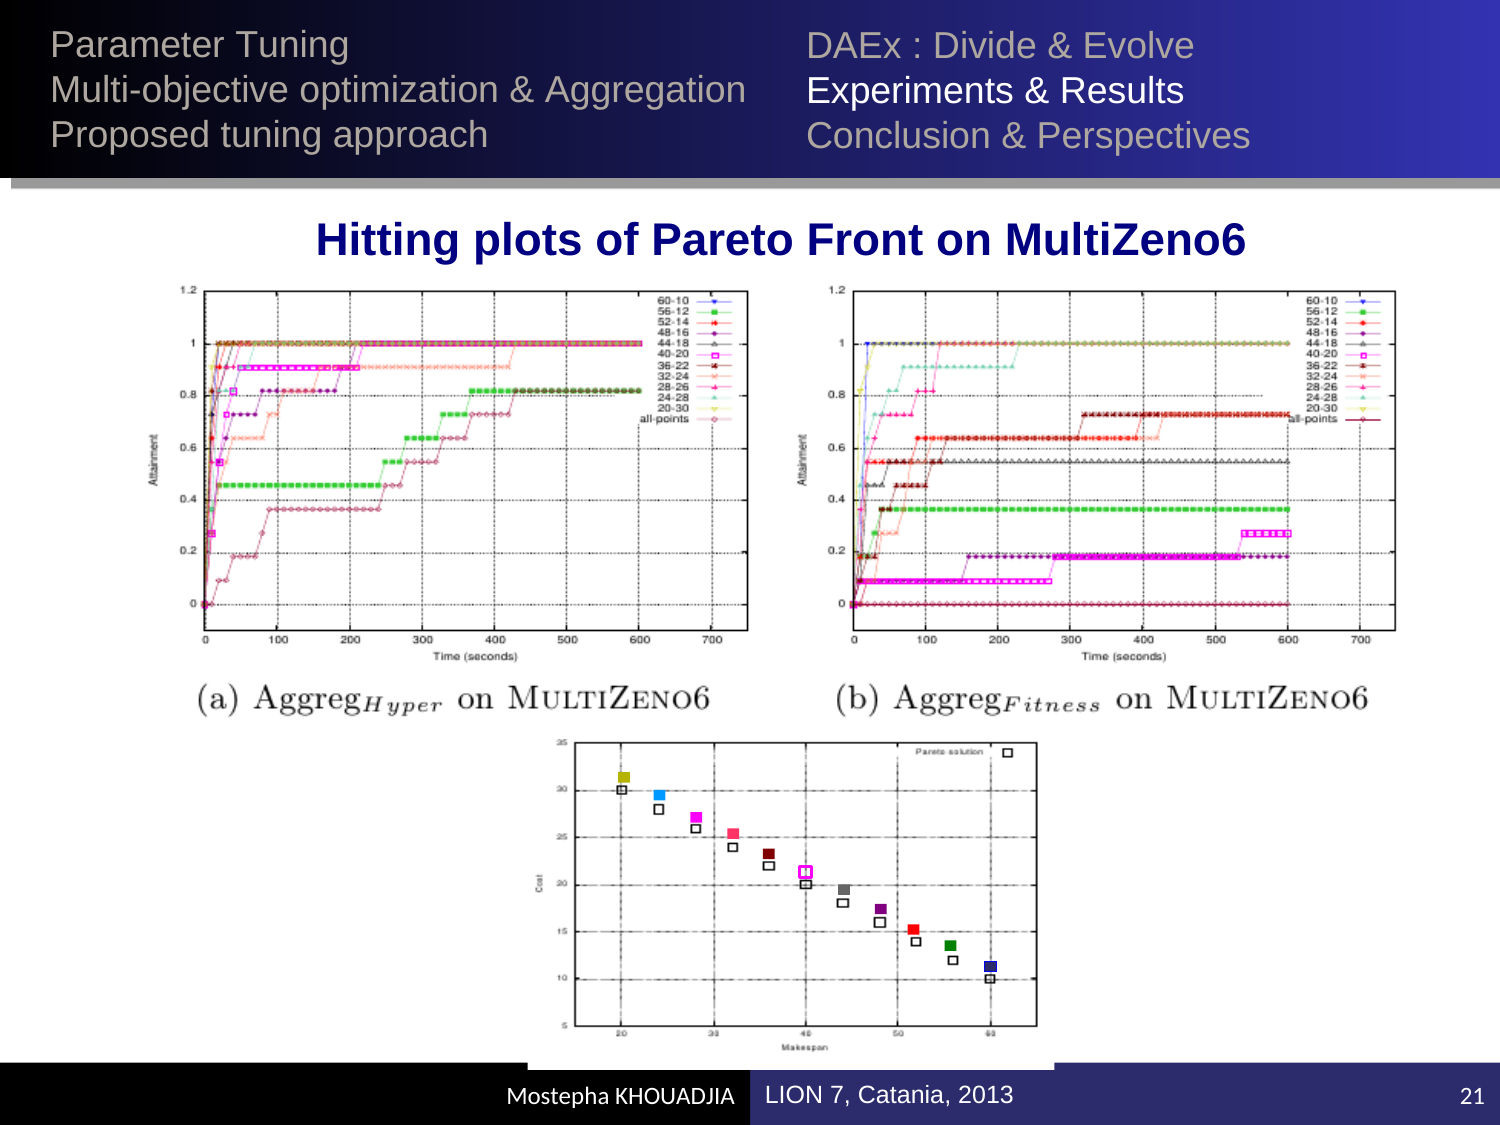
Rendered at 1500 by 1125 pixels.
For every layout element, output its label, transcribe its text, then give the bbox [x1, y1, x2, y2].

text_box Hitting plots of Pareto Front on MultiZeno6 [815, 201, 1343, 272]
picture [127, 259, 1430, 1070]
text_box [874, 903, 887, 915]
text_box [618, 772, 630, 783]
text_box [984, 961, 997, 972]
text_box [838, 884, 850, 895]
text_box [727, 828, 740, 839]
text_box [762, 848, 775, 860]
text_box [944, 940, 957, 951]
text_box Parameter Tuning Multi-objective optimization & Aggregation Proposed tuning approach [35, 12, 815, 519]
text_box [653, 789, 666, 801]
text_box DAEx : Divide & Evolve Experiments & Results Conclusion & Perspectives [791, 13, 1500, 164]
text_box [690, 812, 703, 823]
text_box [907, 924, 920, 935]
